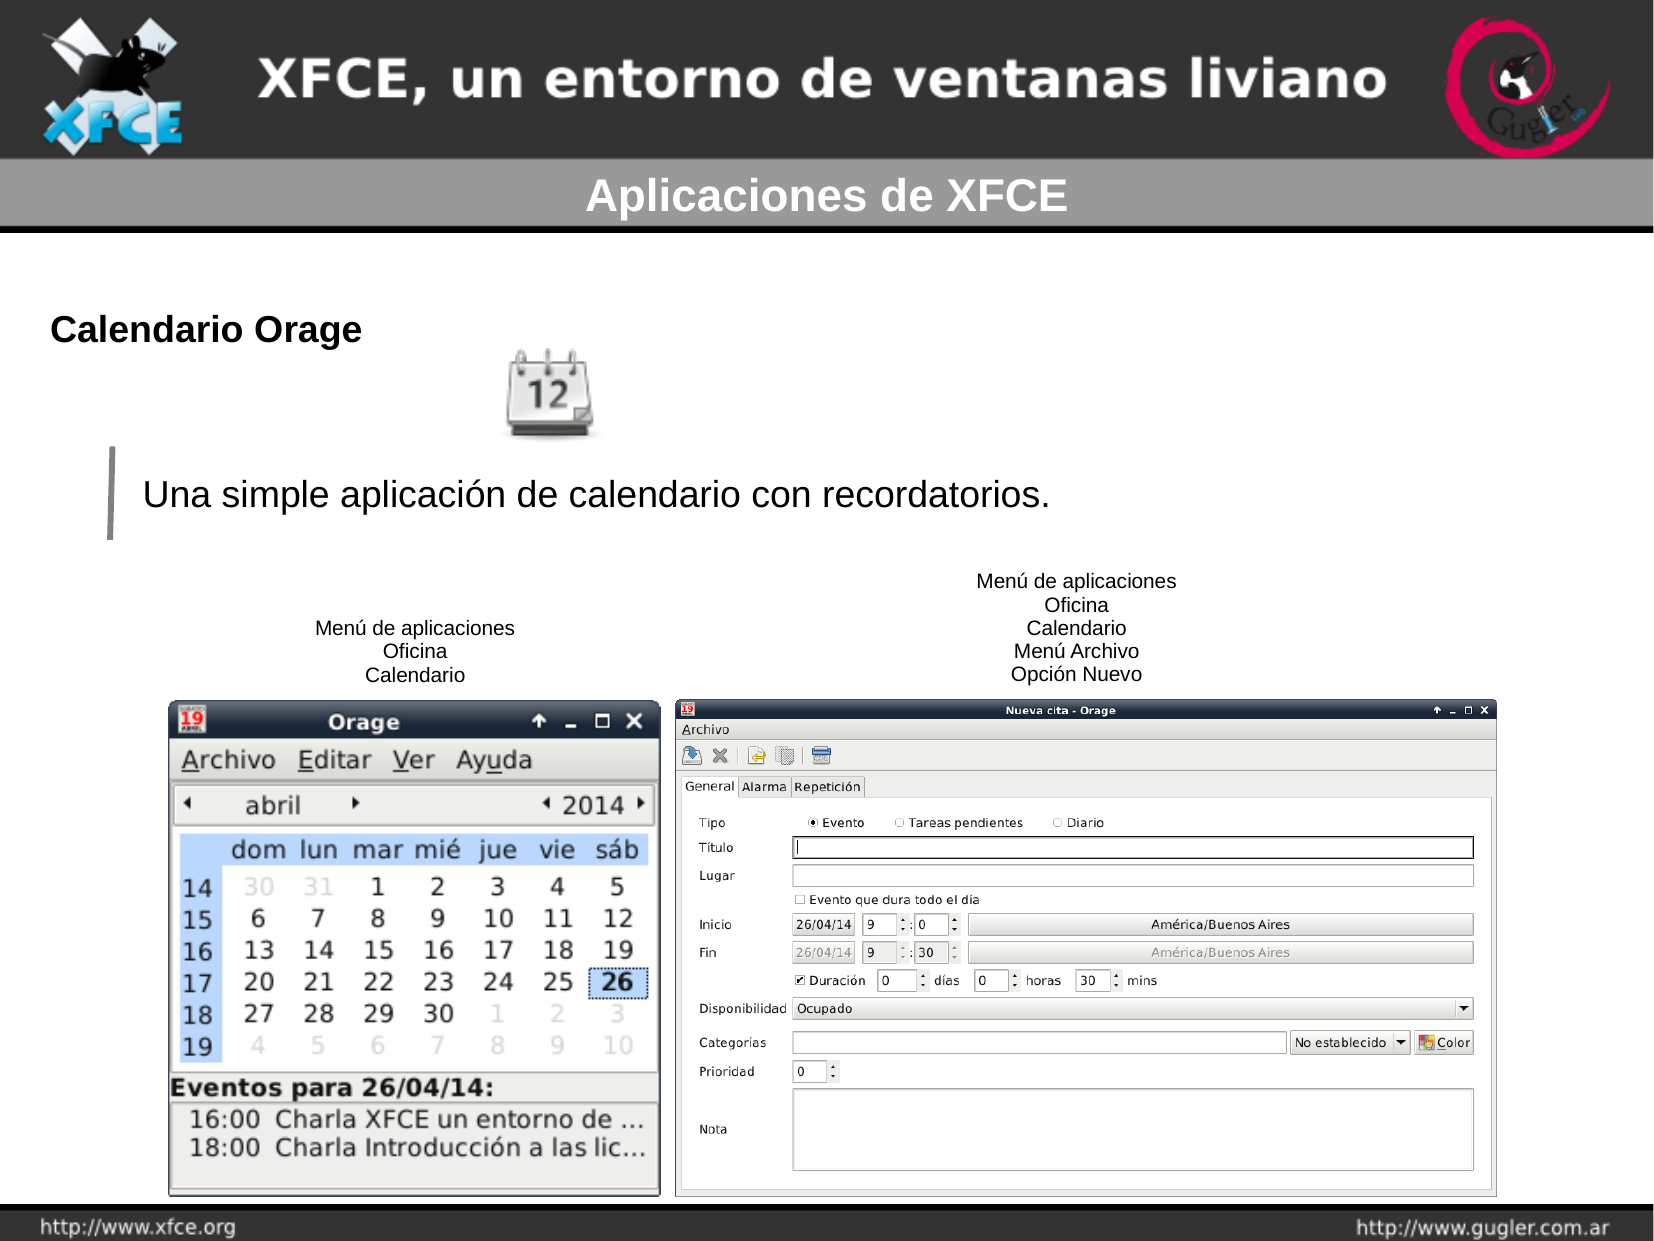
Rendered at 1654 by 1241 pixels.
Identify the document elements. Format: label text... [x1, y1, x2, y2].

text_box Menú de aplicaciones Oficina Calendario Menú Archivo Opción Nuevo [844, 562, 1310, 694]
picture [499, 359, 602, 449]
picture [675, 699, 1497, 1197]
text_box Calendario Orage [35, 301, 1630, 359]
picture [0, 1204, 1654, 1241]
picture [168, 700, 661, 1197]
text_box Una simple aplicación de calendario con recordatorios. [127, 466, 1613, 524]
text_box Aplicaciones de XFCE [0, 161, 1654, 229]
text_box Menú de aplicaciones Oficina Calendario [182, 609, 648, 695]
picture [0, 0, 1654, 161]
picture [0, 229, 1654, 233]
